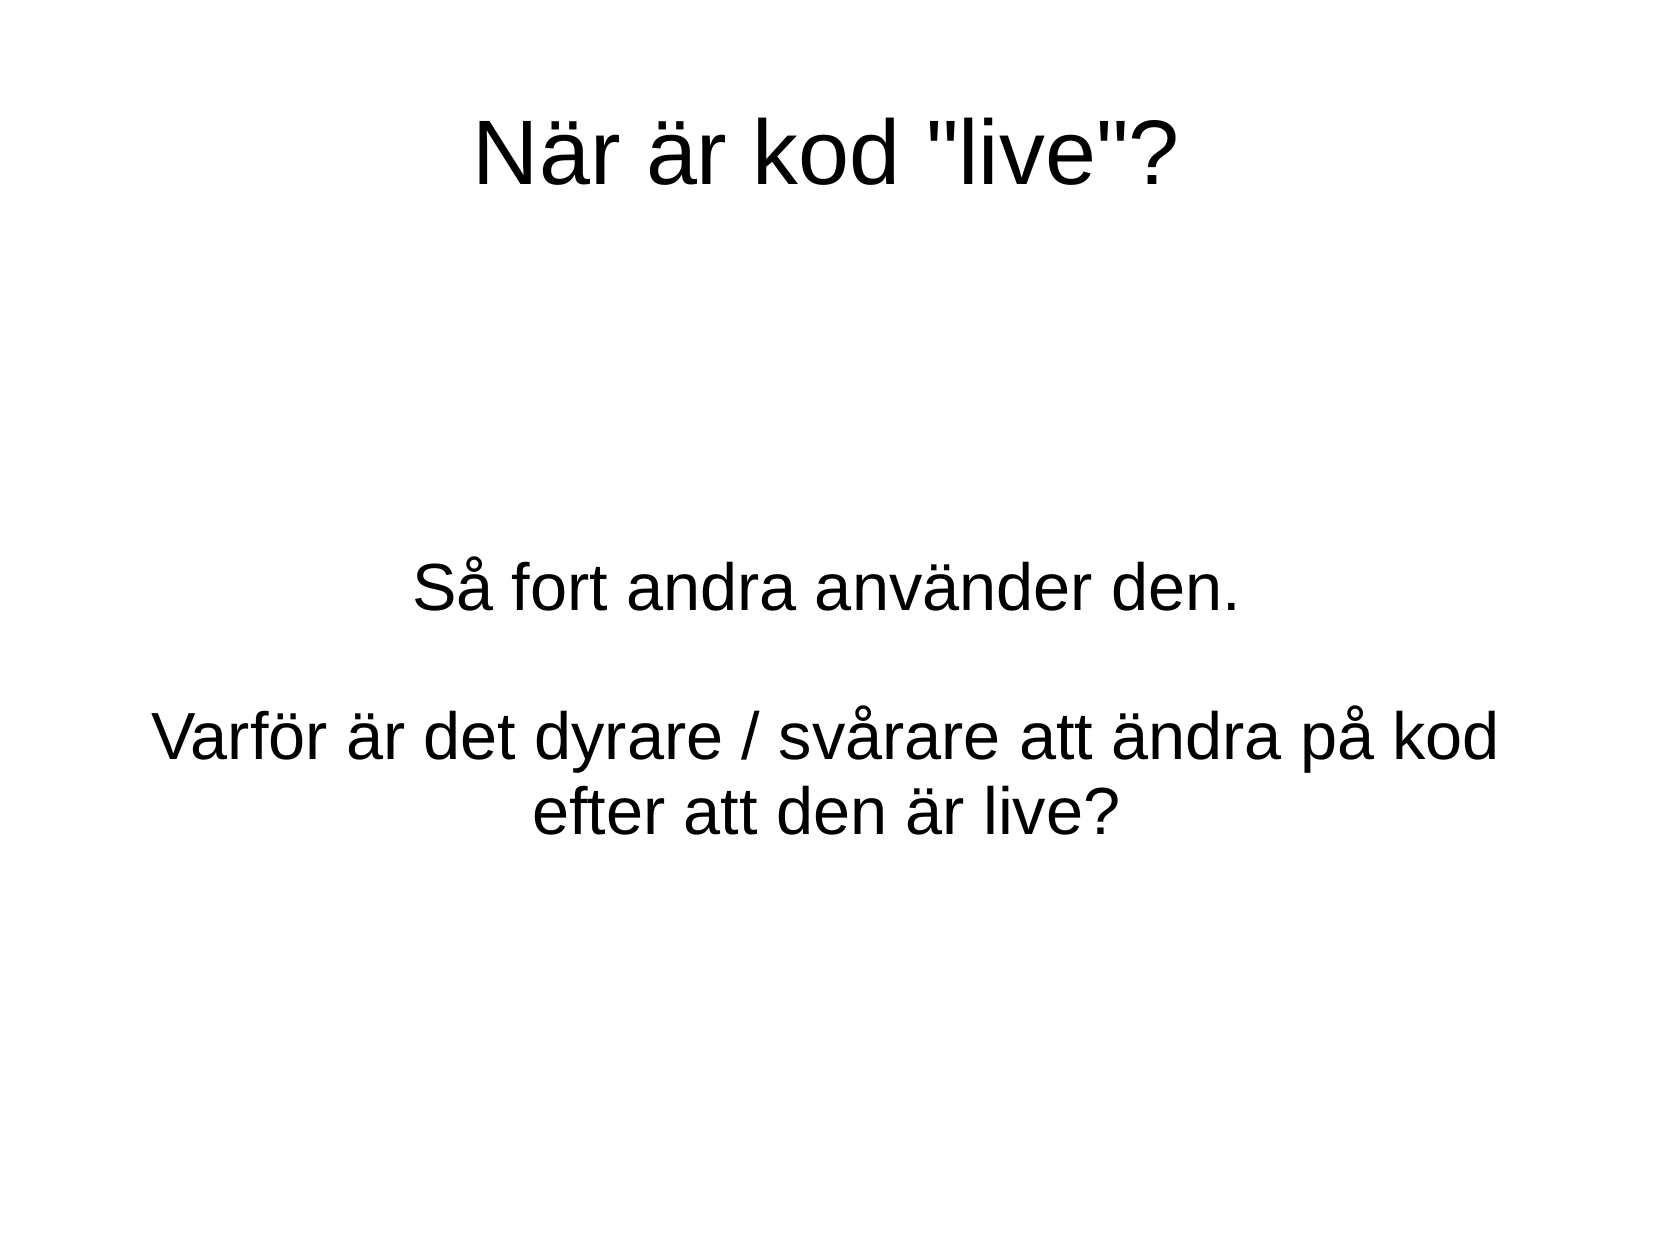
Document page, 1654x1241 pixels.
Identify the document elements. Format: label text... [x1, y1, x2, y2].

subtitle Så fort andra använder den. Varför är det dyrare / svårare att ändra på kod efter att den är live? [82, 290, 1571, 1109]
title När är kod "live"? [82, 49, 1571, 257]
